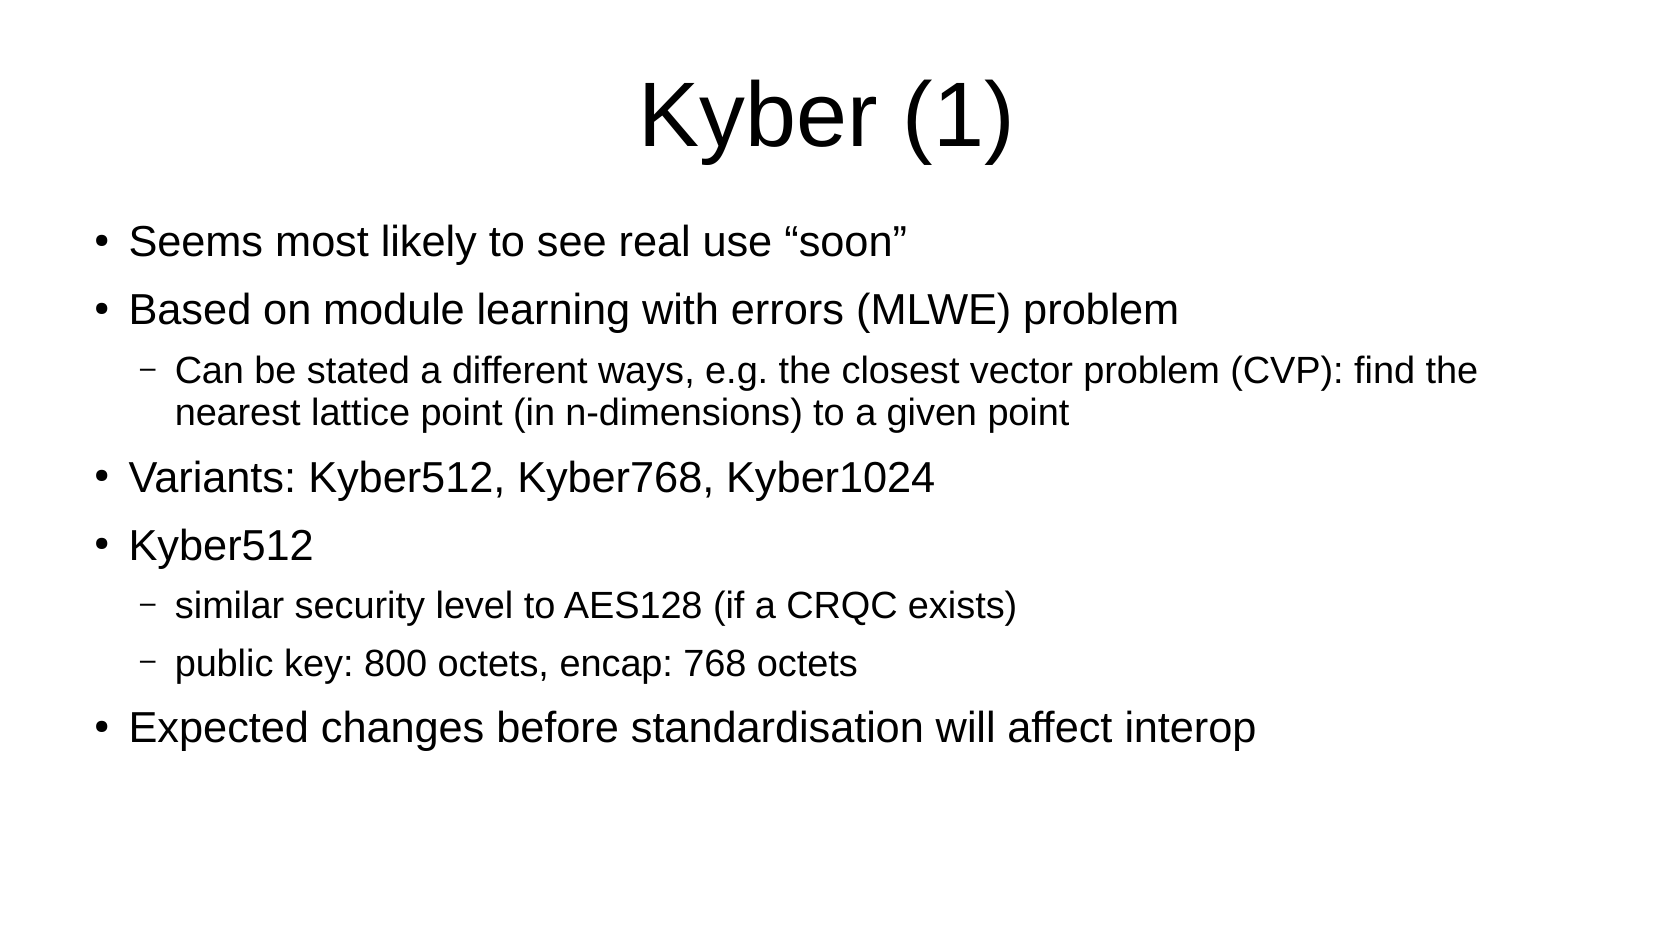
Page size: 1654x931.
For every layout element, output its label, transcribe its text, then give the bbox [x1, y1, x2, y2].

list Seems most likely to see real use “soon” Based on module learning with errors (MLWE) problem Can be stated a different ways, e.g. the closest vector problem (CVP): find the nearest lattice point (in n-dimensions) to a given point Variants: Kyber512, Kyber768, Kyber1024 Kyber512 similar security level to AES128 (if a CRQC exists) public key: 800 octets, encap: 768 octets Expected changes before standardisation will affect interop [82, 217, 1571, 758]
title Kyber (1) [82, 37, 1571, 193]
